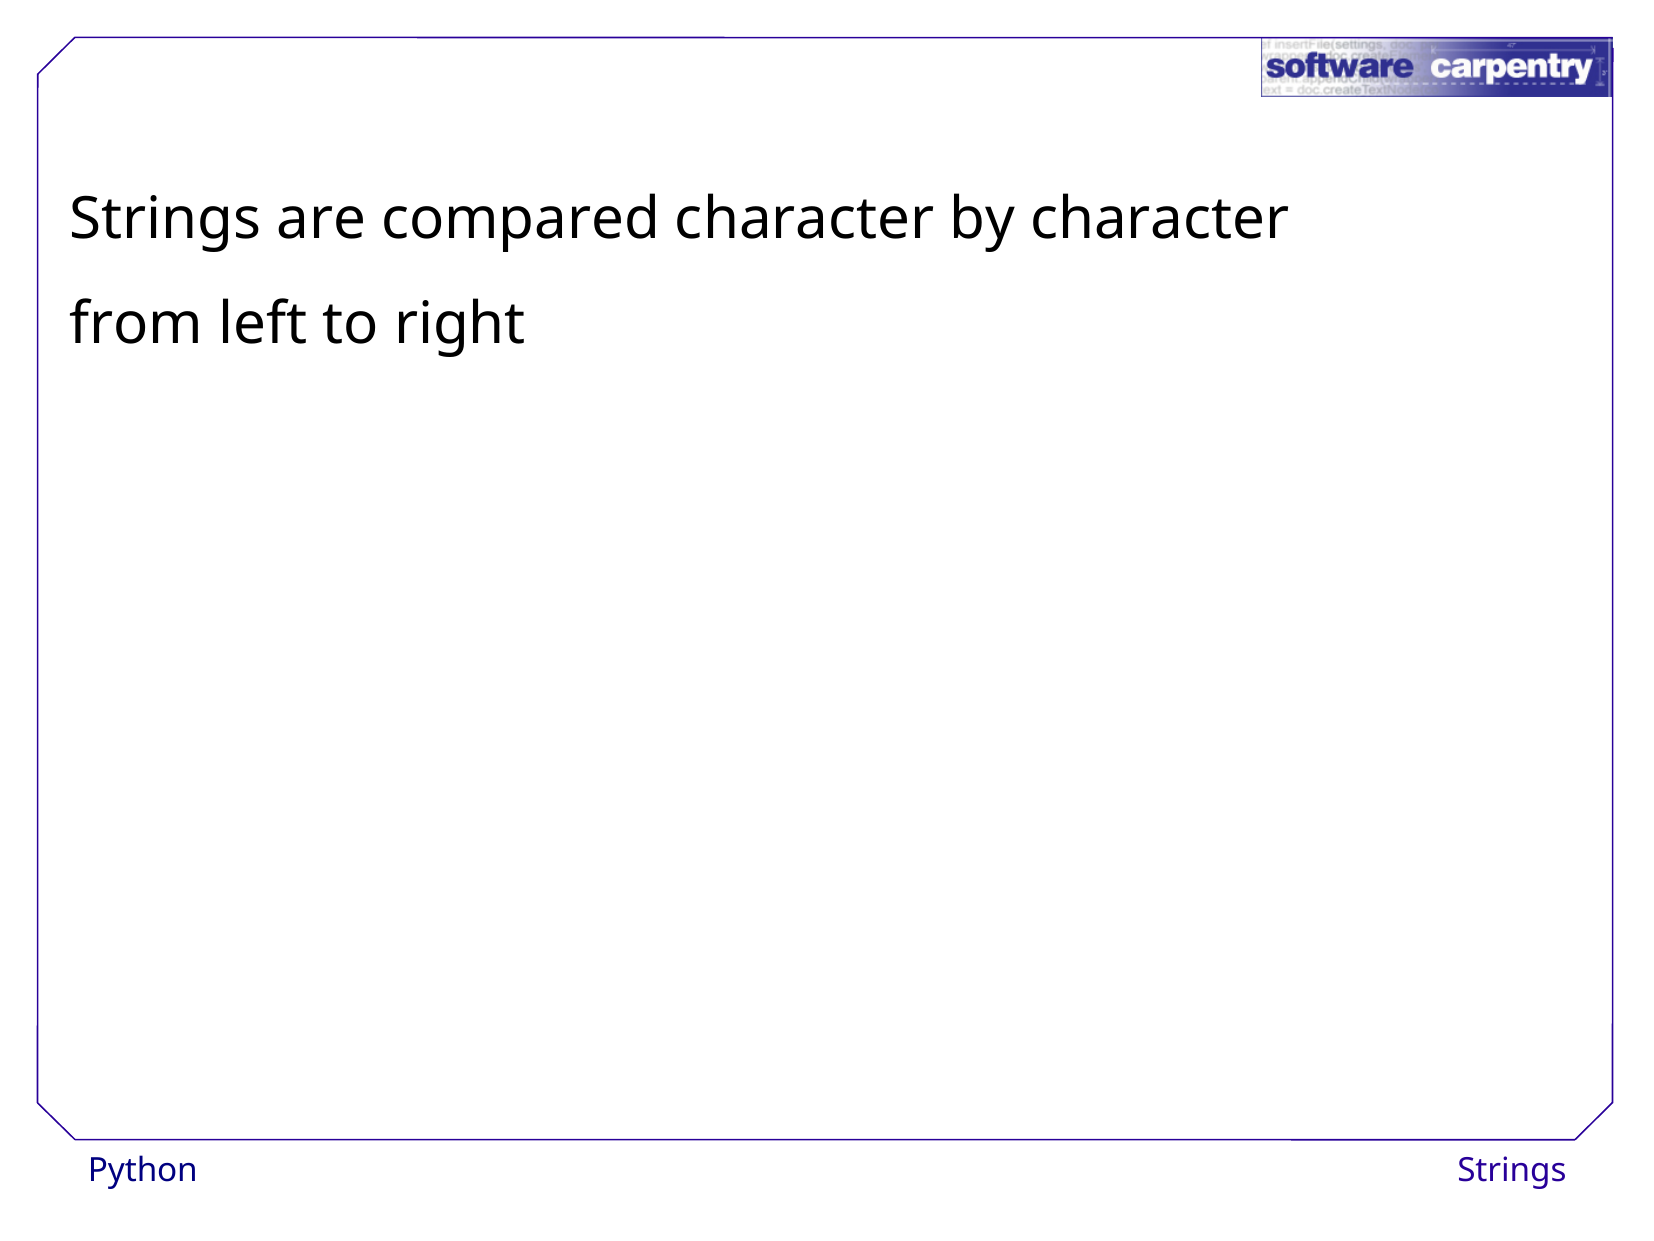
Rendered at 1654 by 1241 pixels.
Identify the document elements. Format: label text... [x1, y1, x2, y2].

picture [1261, 39, 1613, 97]
text_box Strings are compared character by character from left to right [54, 137, 1455, 364]
